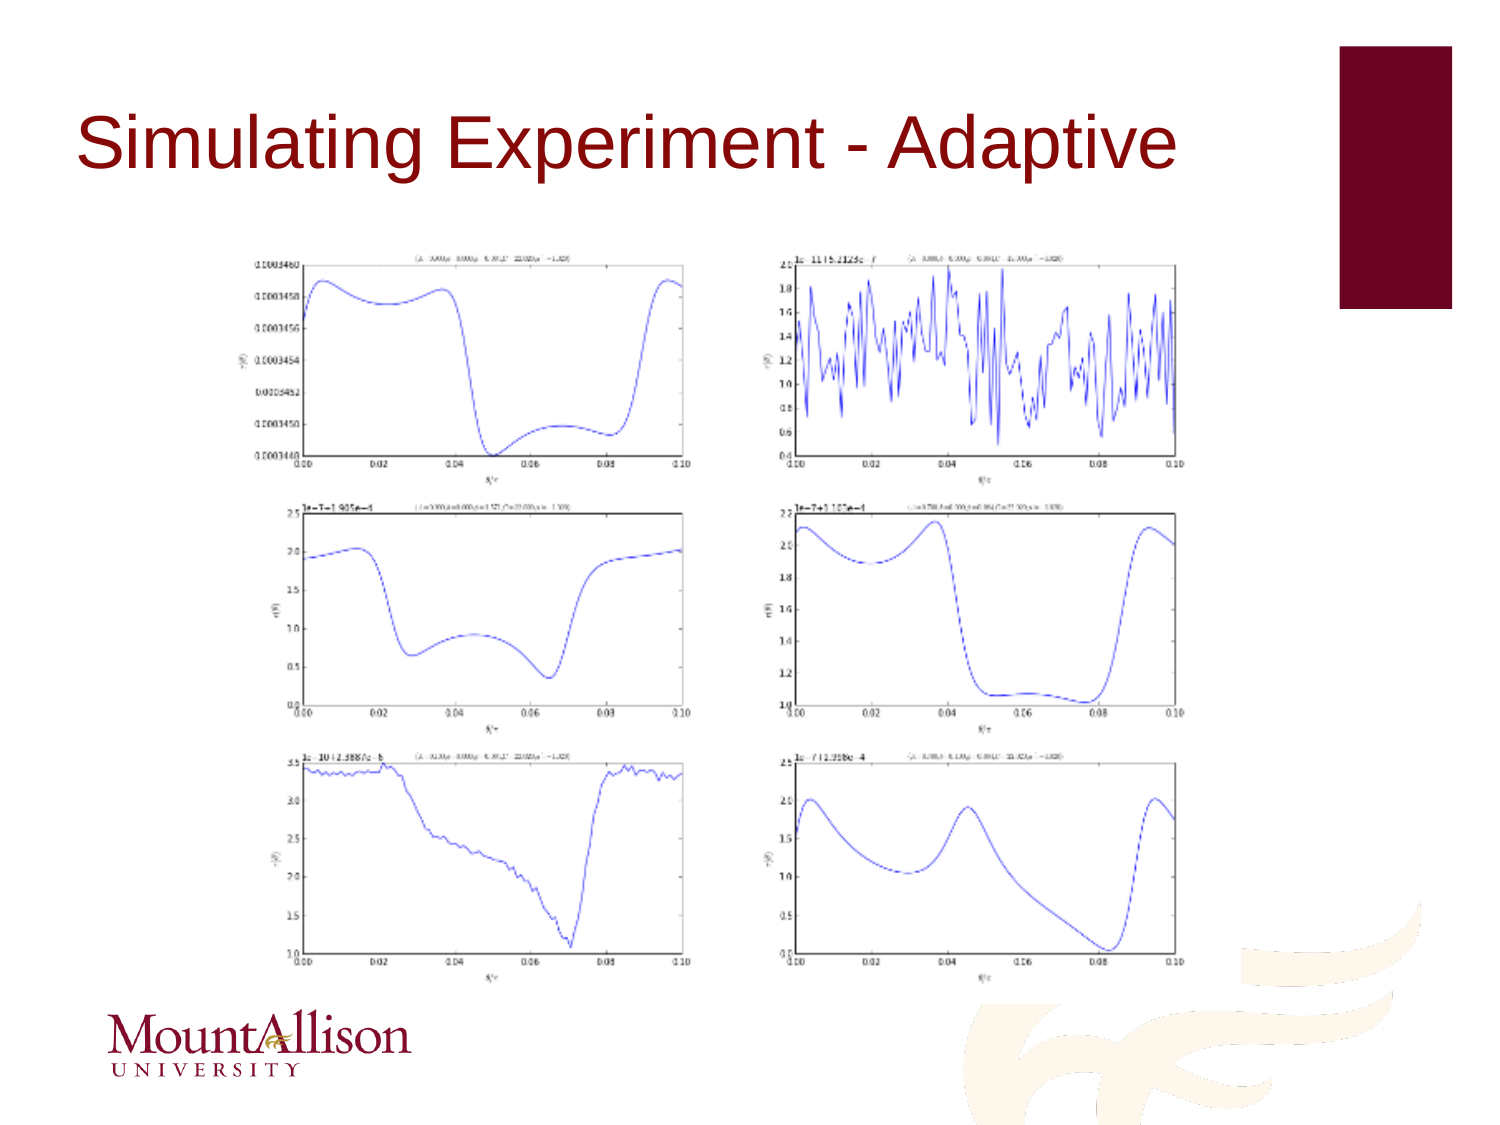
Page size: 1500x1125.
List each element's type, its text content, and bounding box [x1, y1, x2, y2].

picture [107, 232, 1423, 1125]
title Simulating Experiment - Adaptive [75, 44, 1425, 233]
